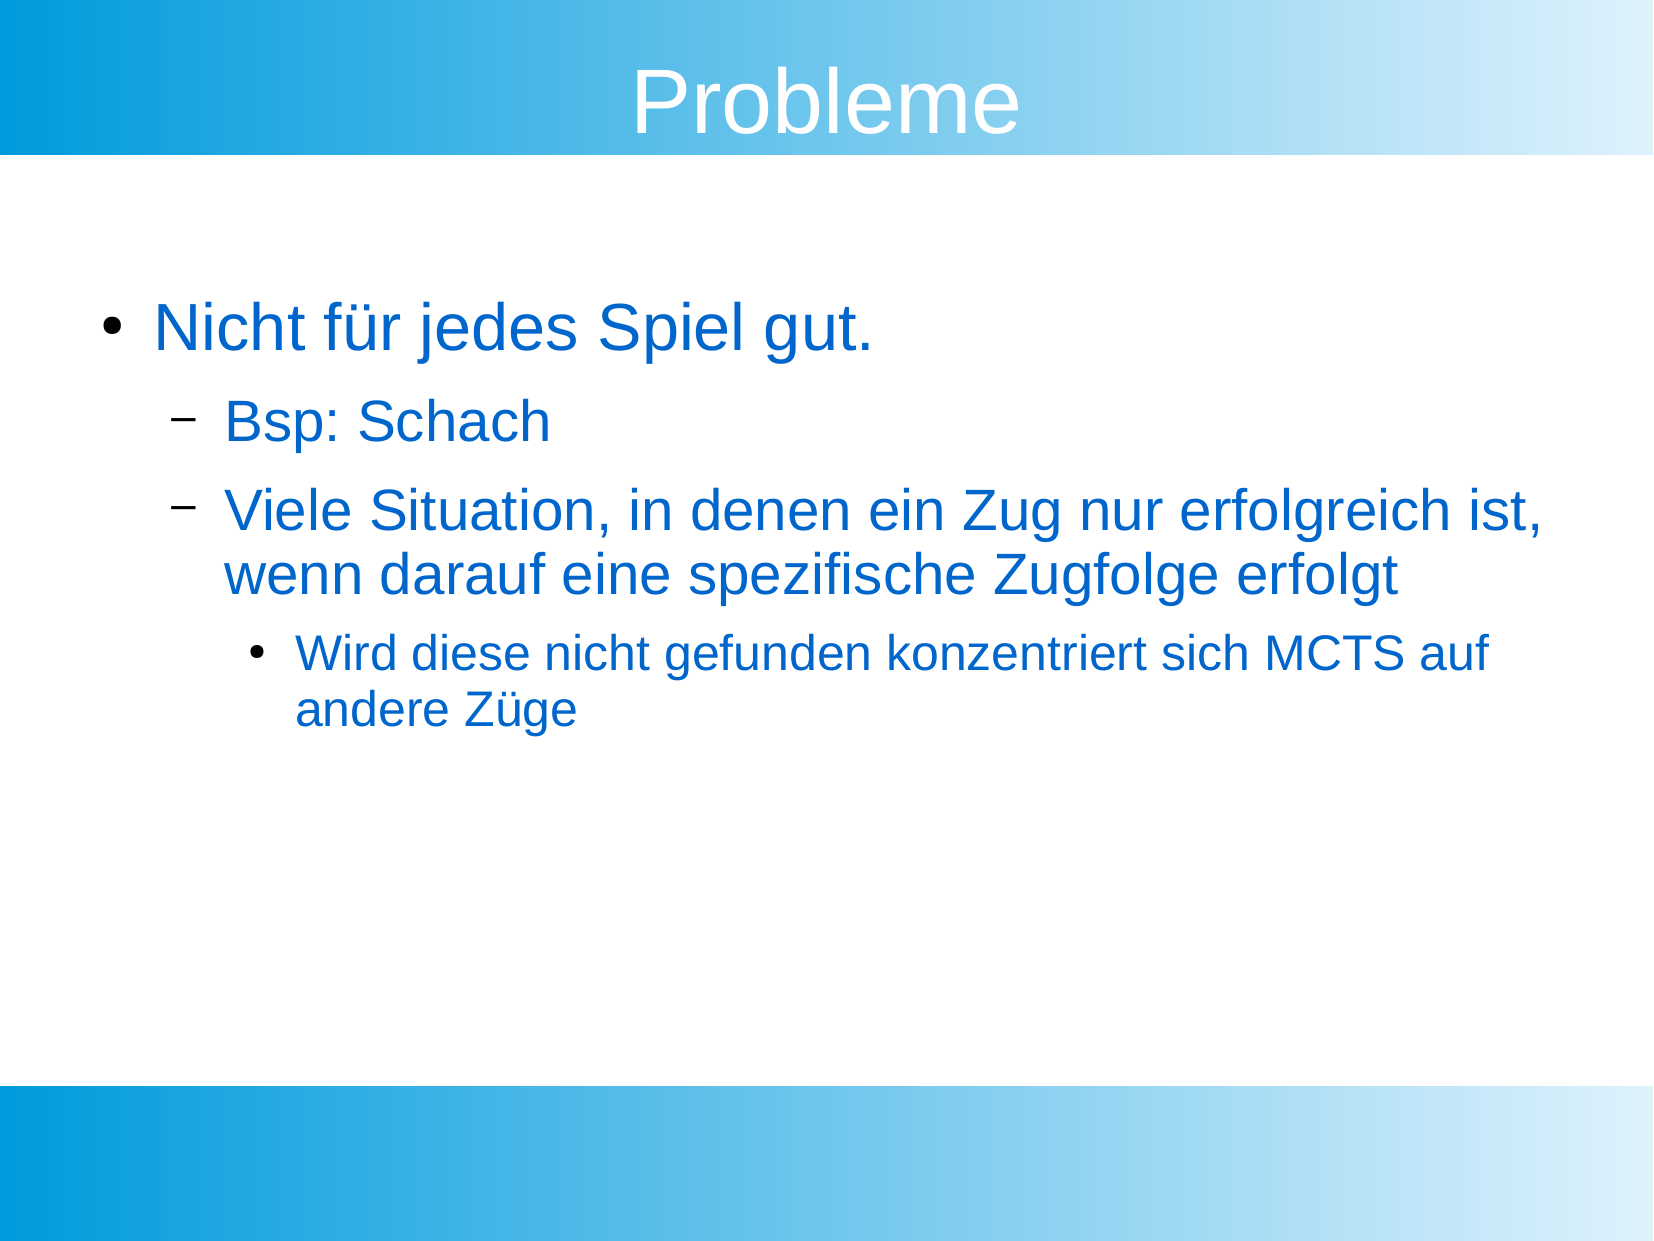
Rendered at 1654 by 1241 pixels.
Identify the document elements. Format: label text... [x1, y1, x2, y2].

list Nicht für jedes Spiel gut. Bsp: Schach Viele Situation, in denen ein Zug nur erfolgreich ist, wenn darauf eine spezifische Zugfolge erfolgt Wird diese nicht gefunden konzentriert sich MCTS auf andere Züge [82, 290, 1571, 1010]
title Probleme [82, 49, 1571, 155]
